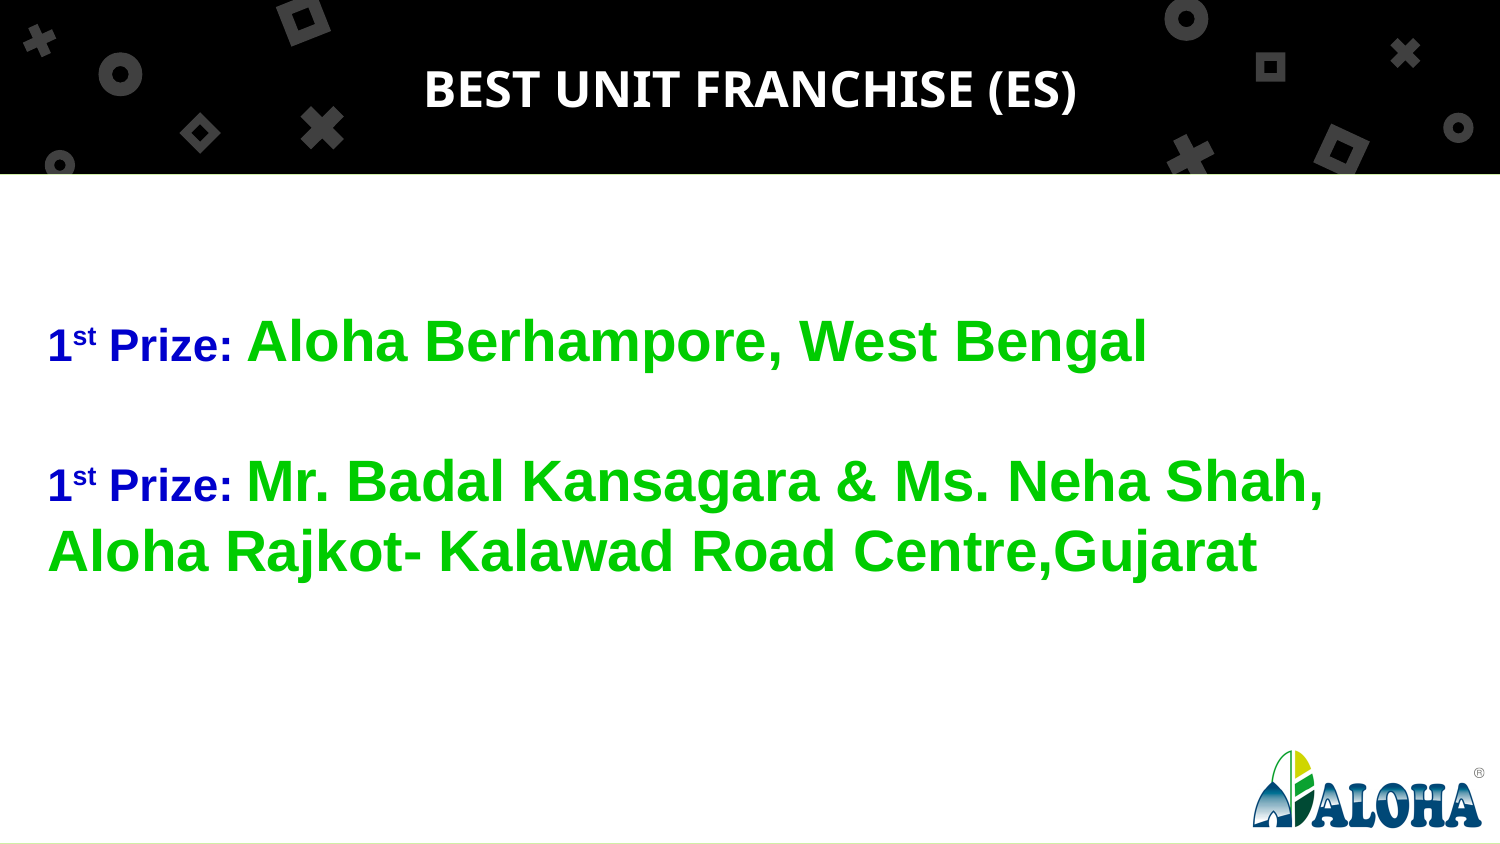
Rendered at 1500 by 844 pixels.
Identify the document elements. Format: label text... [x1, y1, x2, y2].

text_box BEST UNIT FRANCHISE (ES) [75, 0, 1425, 153]
text_box 1st Prize: Aloha Berhampore, West Bengal 1st Prize: Mr. Badal Kansagara & Ms. Neha Shah, Aloha Rajkot- Kalawad Road Centre,Gujarat [47, 153, 1465, 733]
picture [1245, 744, 1489, 836]
